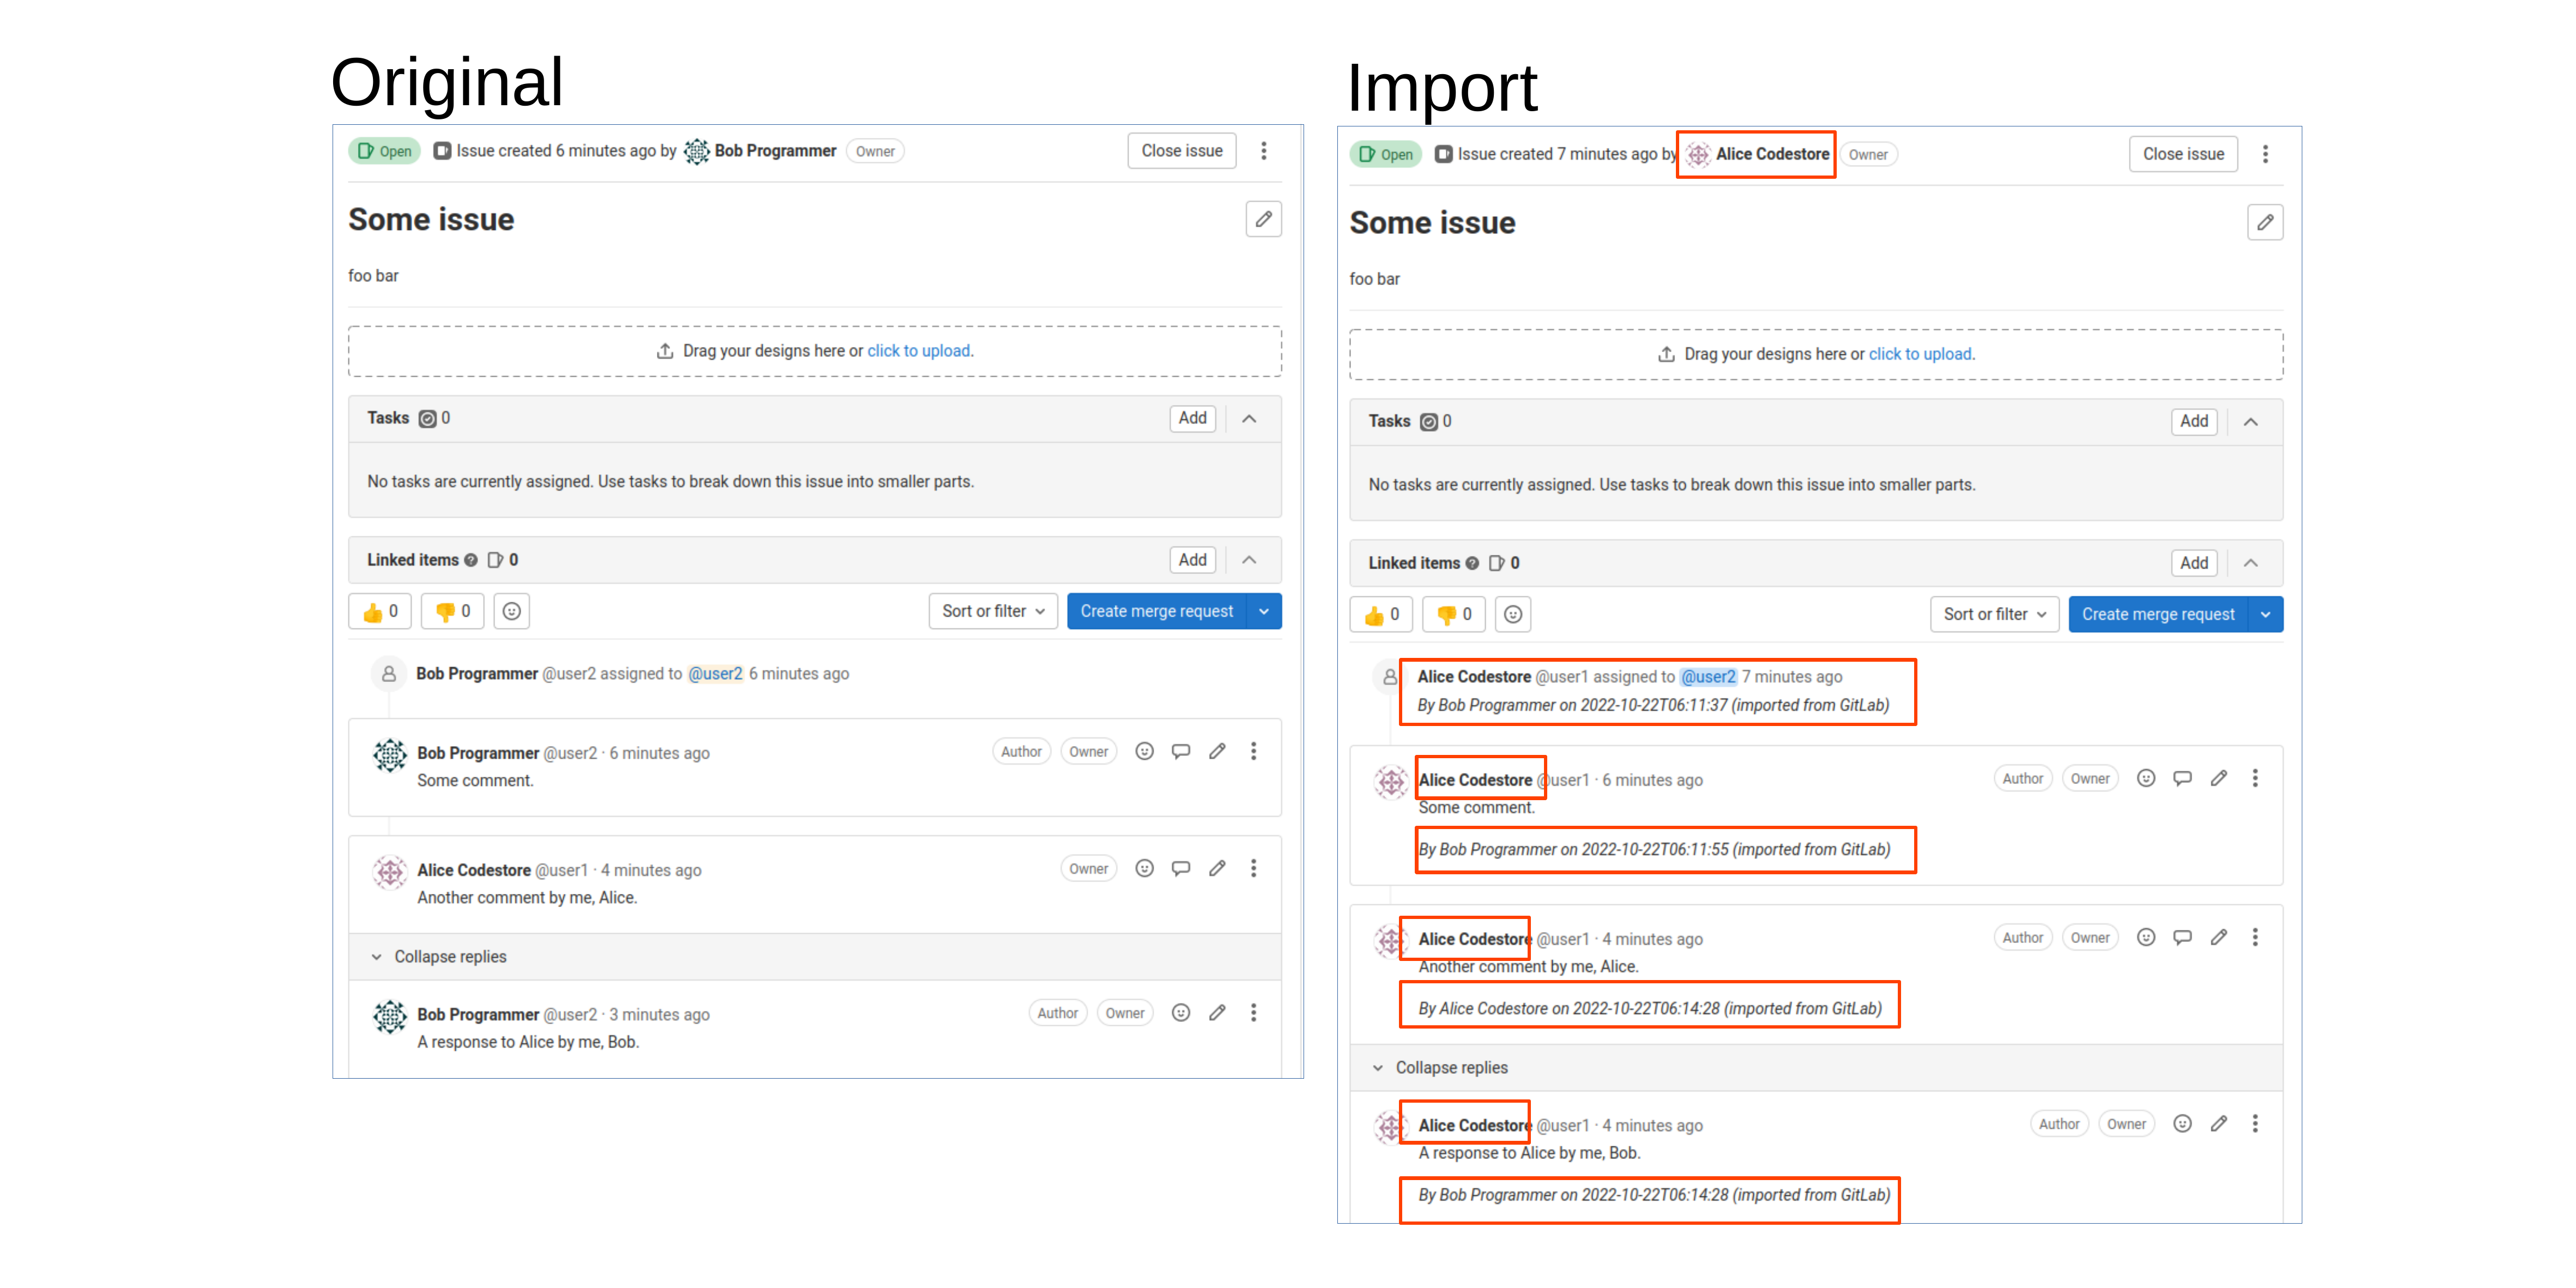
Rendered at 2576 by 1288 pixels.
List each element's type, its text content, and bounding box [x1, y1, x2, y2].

picture [1402, 1180, 1898, 1222]
picture [333, 124, 1304, 1079]
picture [1337, 126, 2302, 1224]
text_box Import [1337, 45, 1547, 130]
text_box Original [322, 40, 573, 125]
